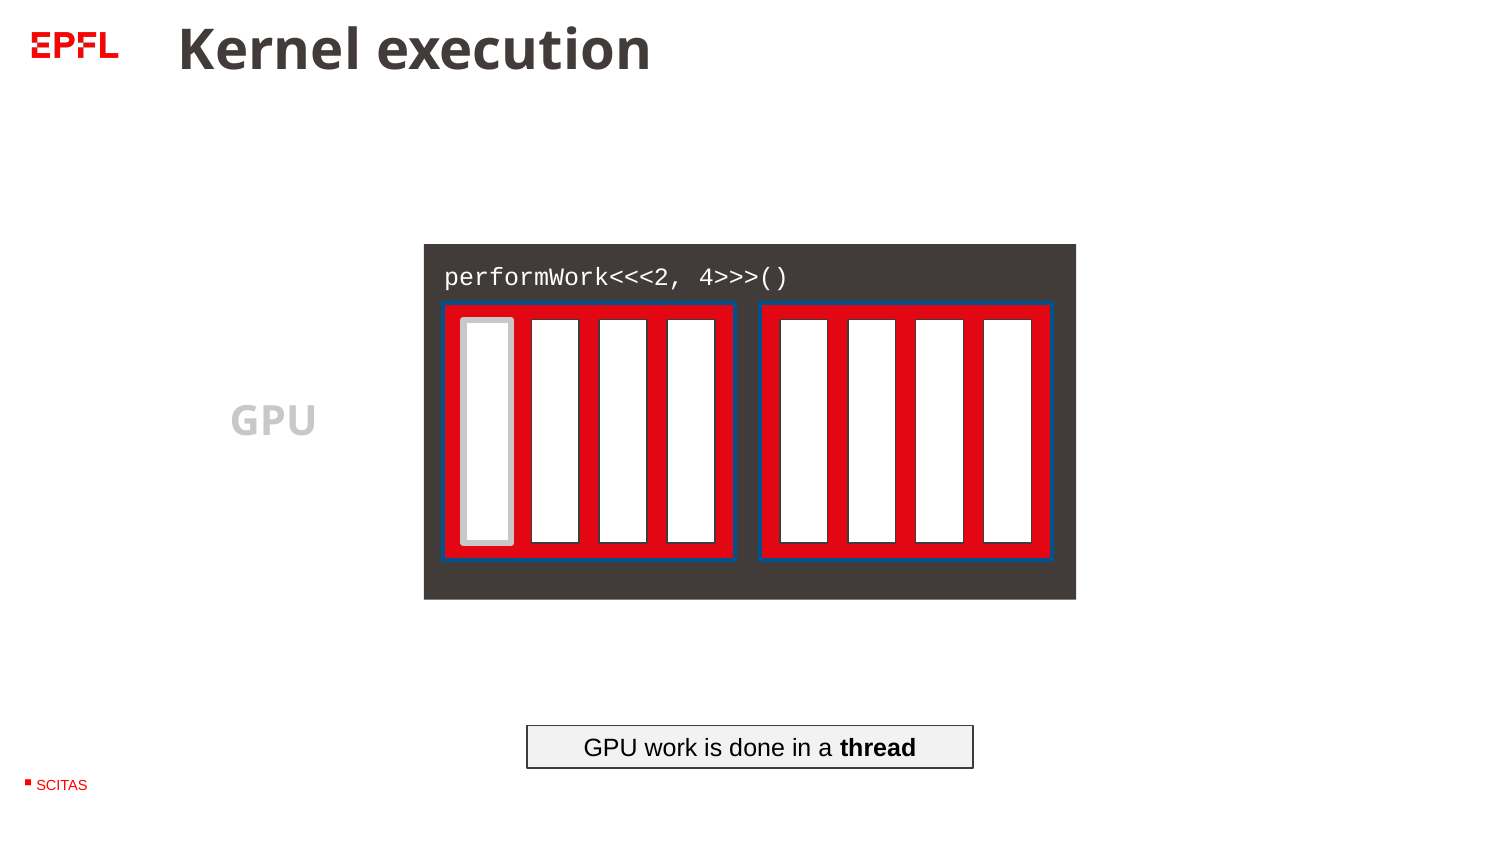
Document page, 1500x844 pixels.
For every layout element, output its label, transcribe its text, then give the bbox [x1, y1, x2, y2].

text_box performWork<<<2, 4>>>() [431, 254, 815, 298]
title Kernel execution [148, 21, 1424, 198]
picture [21, 21, 129, 69]
text_box GPU work is done in a thread [526, 725, 973, 768]
text_box [423, 244, 1077, 600]
text_box GPU [217, 392, 339, 451]
